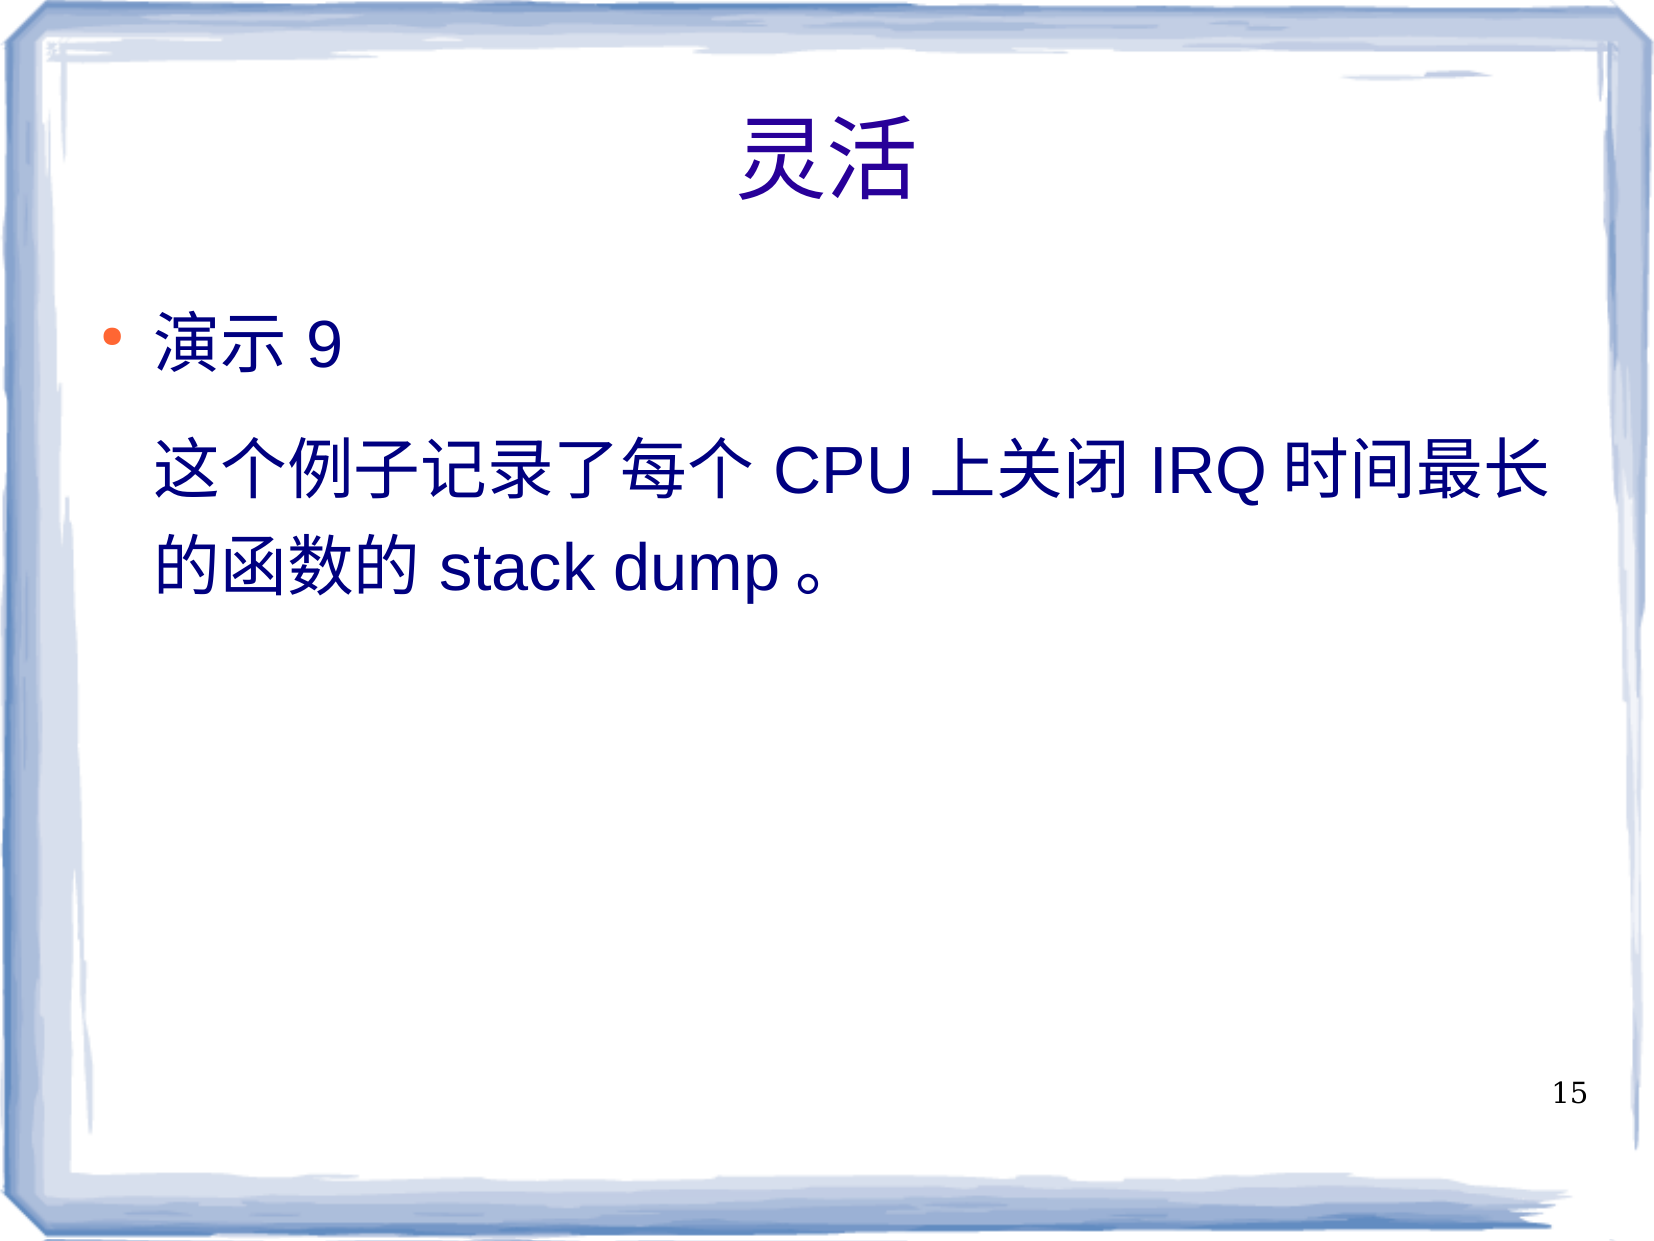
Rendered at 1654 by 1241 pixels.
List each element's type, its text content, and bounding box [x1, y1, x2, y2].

picture [0, 0, 1654, 1241]
title 灵活 [82, 49, 1571, 257]
list 演示9 这个例子记录了每个CPU上关闭IRQ时间最长的函数的stack dump。 [82, 290, 1571, 995]
